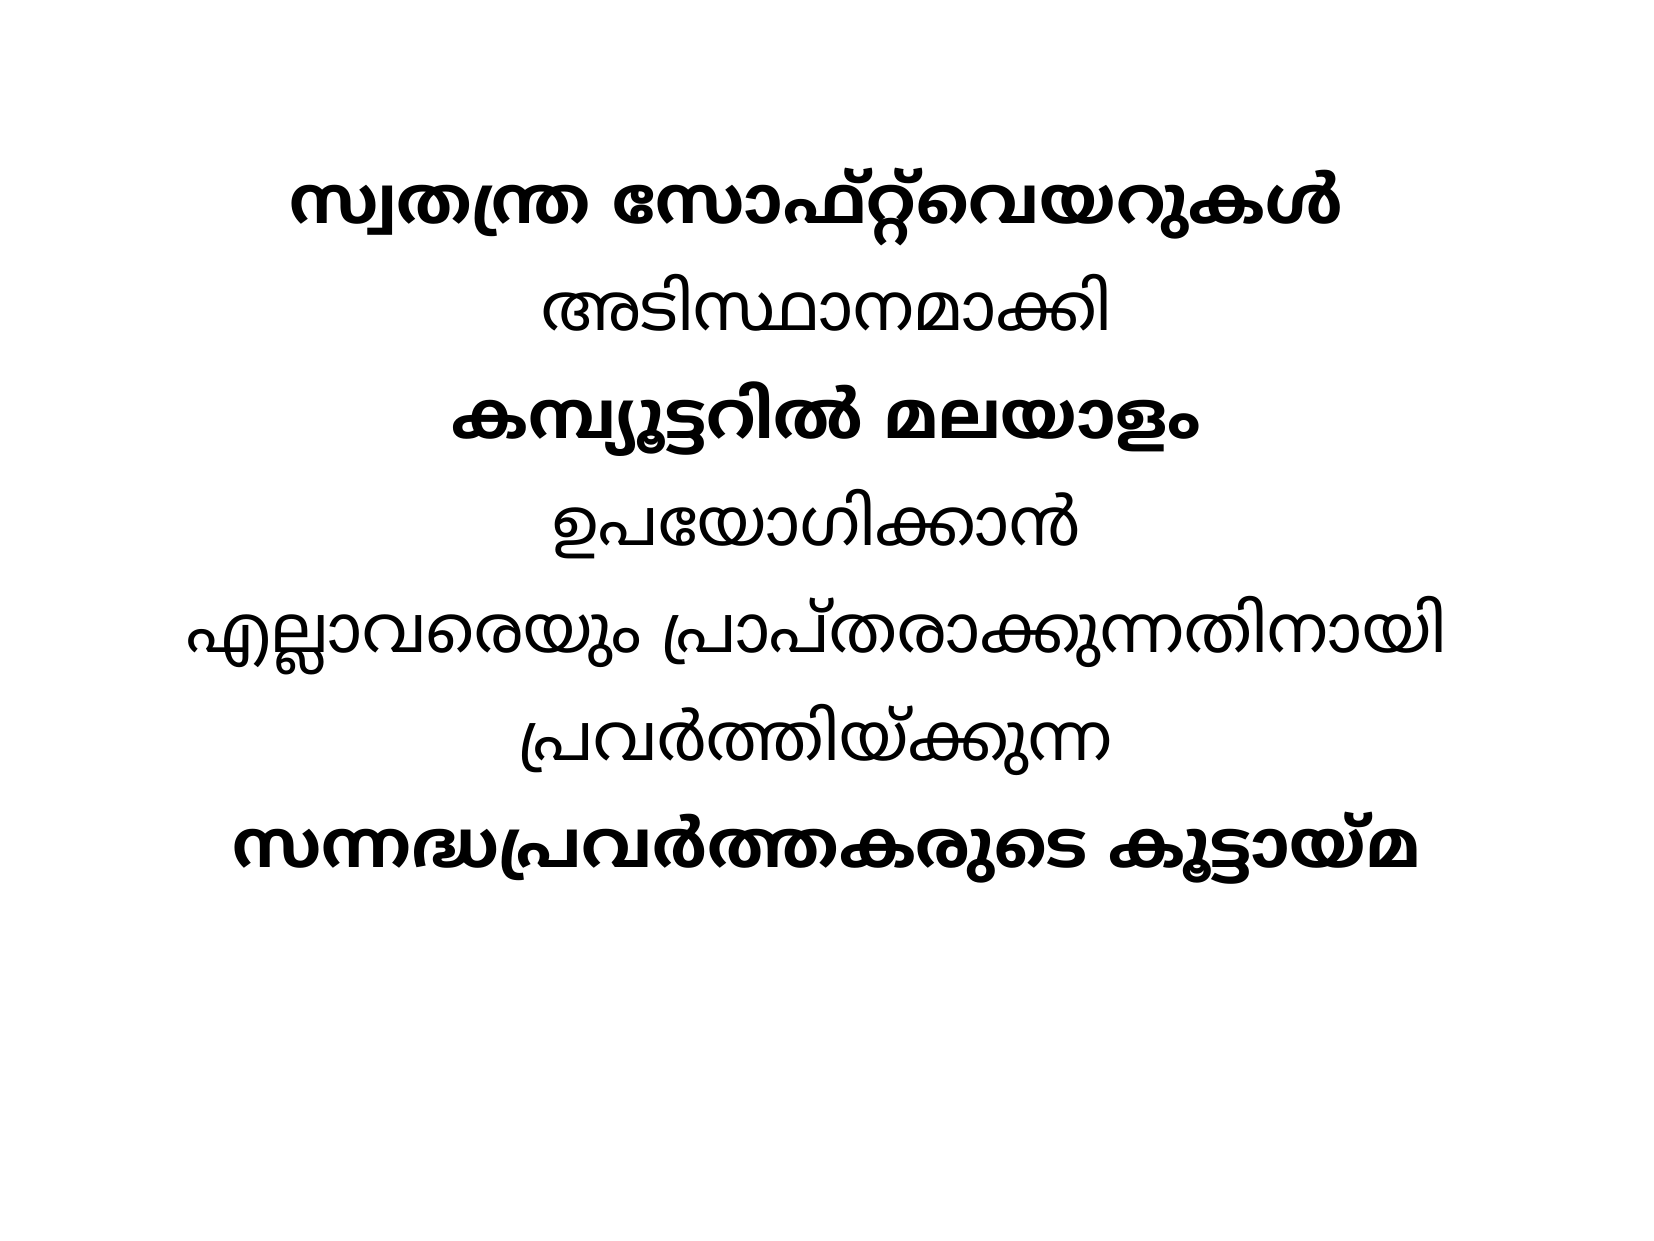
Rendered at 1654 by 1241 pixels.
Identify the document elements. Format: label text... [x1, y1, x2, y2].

subtitle സ്വതന്ത്ര സോഫ്റ്റ്‌വെയറുകള്‍ അടിസ്ഥാനമാക്കി കമ്പ്യൂട്ടറില്‍ മലയാളം ഉപയോഗിക്കാന്‍ എല്ലാവരെയും പ്രാപ്തരാക്കുന്നതിനായി പ്രവര്‍ത്തിയ്ക്കുന്ന സന്നദ്ധപ്രവര്‍ത്തകരുടെ കൂട്ടായ്മ [82, 49, 1571, 1010]
